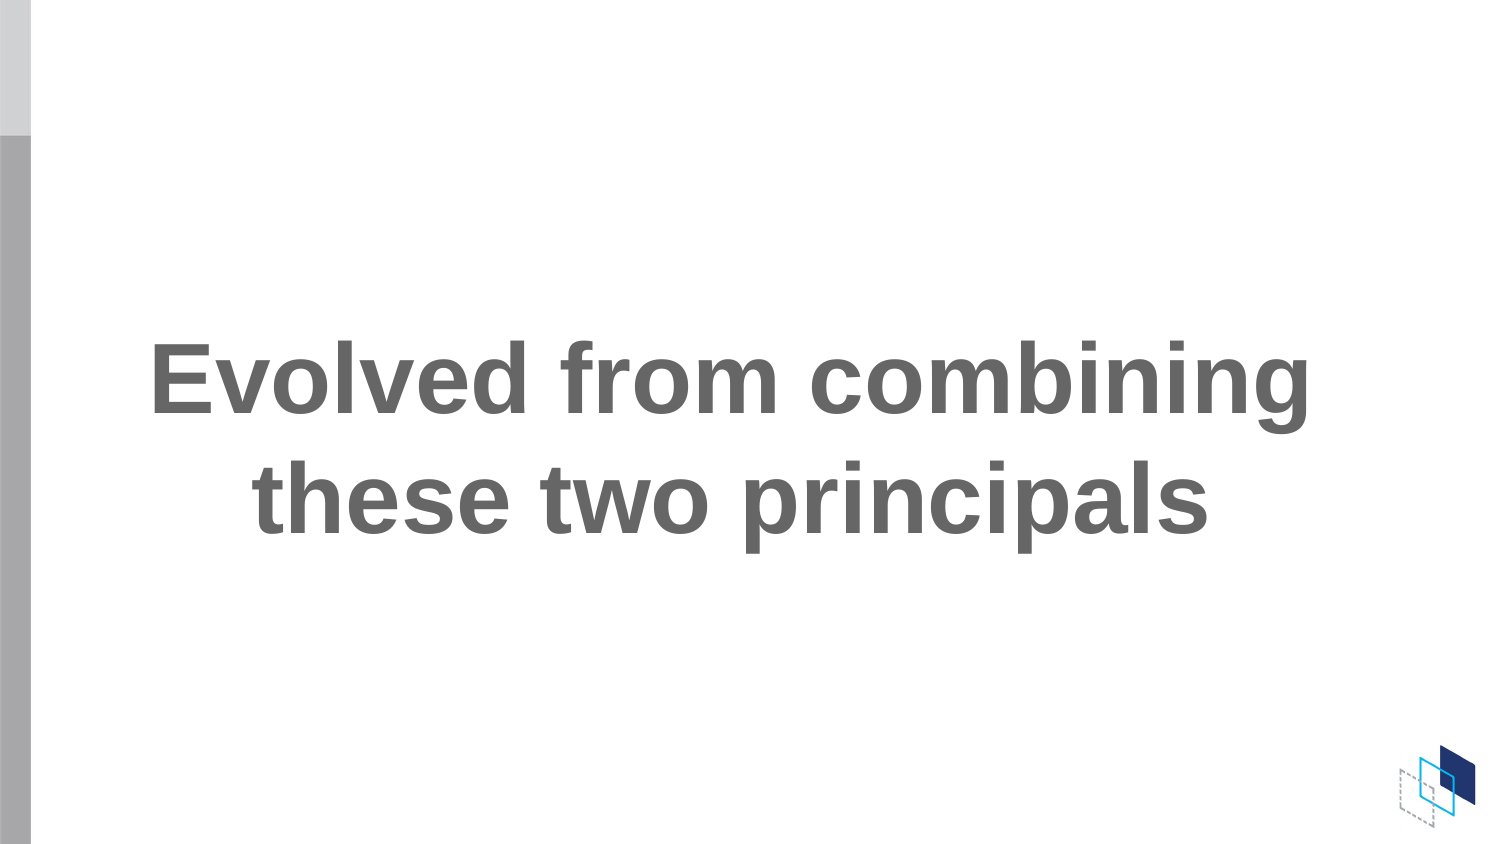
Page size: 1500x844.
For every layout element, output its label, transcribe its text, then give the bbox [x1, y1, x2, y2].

picture [0, 0, 37, 844]
picture [1388, 738, 1486, 836]
list Evolved from combining these two principals [75, 127, 1389, 739]
